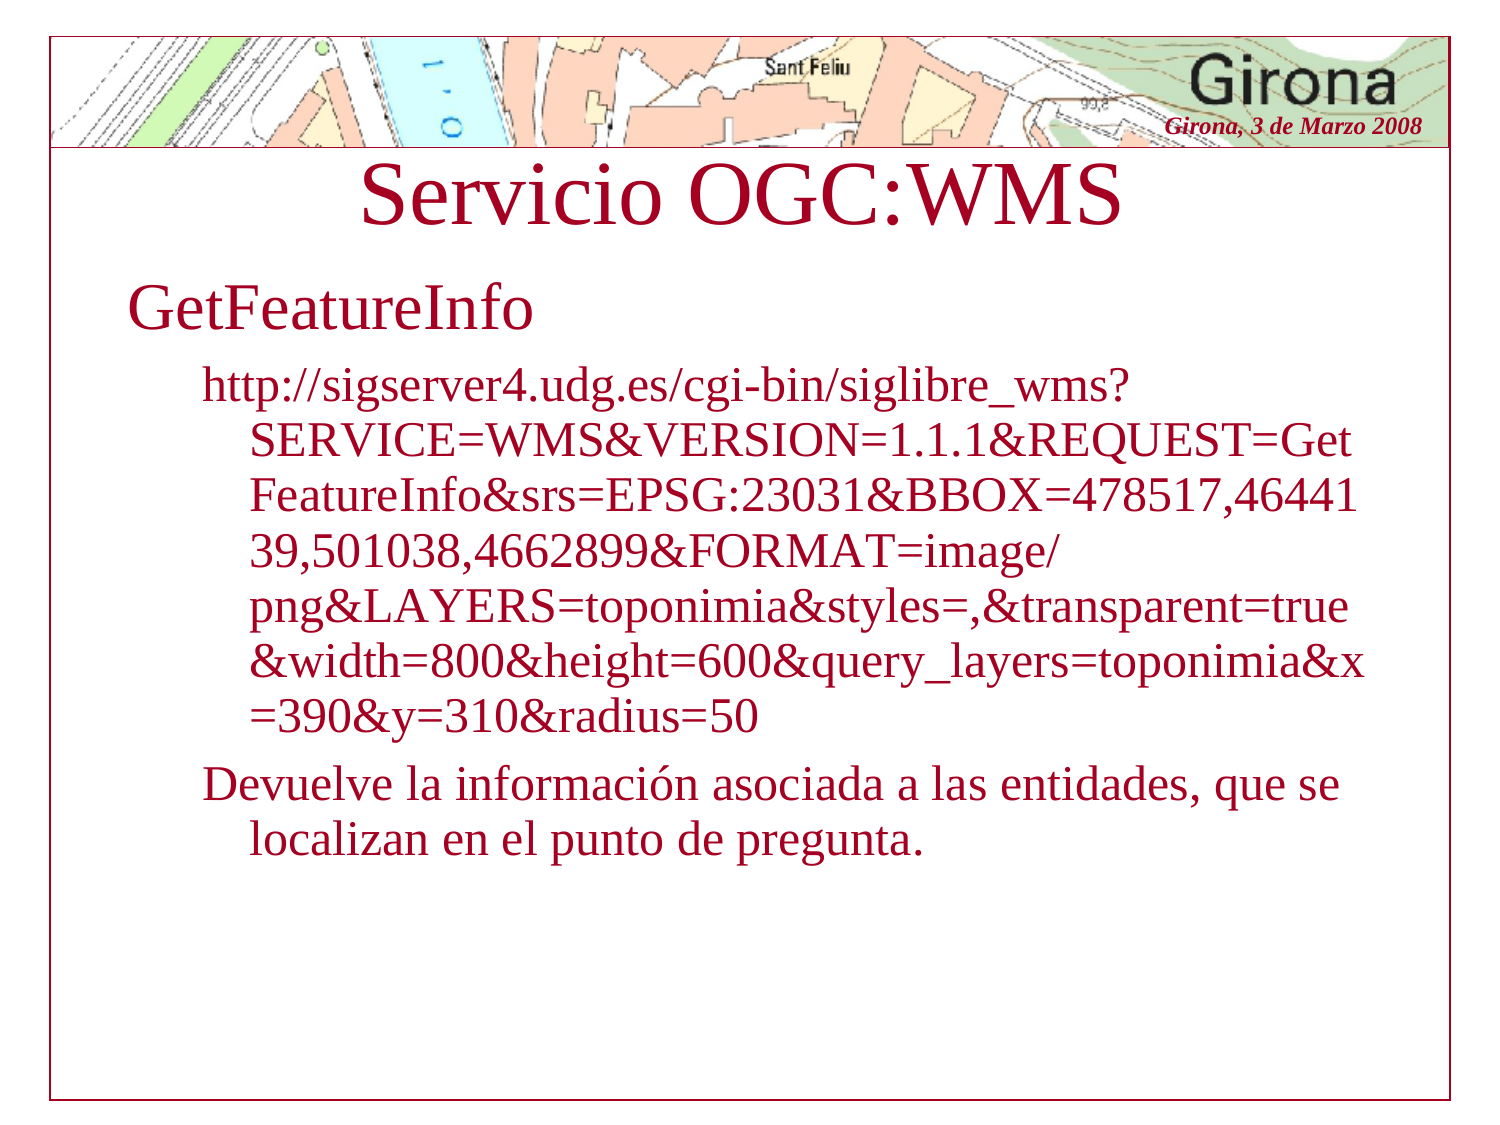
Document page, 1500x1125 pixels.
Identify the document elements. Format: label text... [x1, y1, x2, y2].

picture [1310, 120, 1316, 131]
picture [51, 37, 1448, 147]
list GetFeatureInfo http://sigserver4.udg.es/cgi-bin/siglibre_wms?SERVICE=WMS&VERSION=1.1.1&REQUEST=GetFeatureInfo&srs=EPSG:23031&BBOX=478517,4644139,501038,4662899&FORMAT=image/png&LAYERS=toponimia&styles=,&transparent=true&width=800&height=600&query_layers=toponimia&x=390&y=310&radius=50 Devuelve la información asociada a las entidades, que se localizan en el punto de pregunta. [112, 262, 1388, 1001]
title Servicio OGC:WMS [111, 131, 1374, 257]
picture [1338, 124, 1348, 131]
